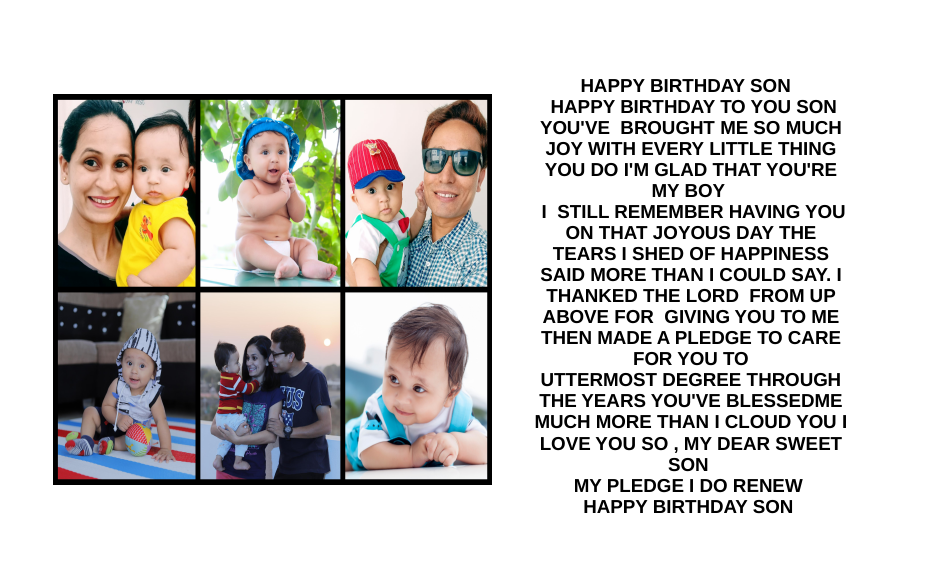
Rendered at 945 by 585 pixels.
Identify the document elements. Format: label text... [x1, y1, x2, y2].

subtitle HAPPY BIRTHDAY SON HAPPY BIRTHDAY TO YOU SON YOU'VE BROUGHT ME SO MUCH JOY WITH EVERY LITTLE THING YOU DO I'M GLAD THAT YOU'RE MY BOY I STILL REMEMBER HAVING YOU ON THAT JOYOUS DAY THE TEARS I SHED OF HAPPINESS SAID MORE THAN I COULD SAY. I THANKED THE LORD FROM UP ABOVE FOR GIVING YOU TO ME THEN MADE A PLEDGE TO CARE FOR YOU TO UTTERMOST DEGREE THROUGH THE YEARS YOU'VE BLESSEDME MUCH MORE THAN I CLOUD YOU I LOVE YOU SO , MY DEAR SWEET SON MY PLEDGE I DO RENEW HAPPY BIRTHDAY SON [531, 76, 851, 517]
picture [53, 94, 492, 485]
